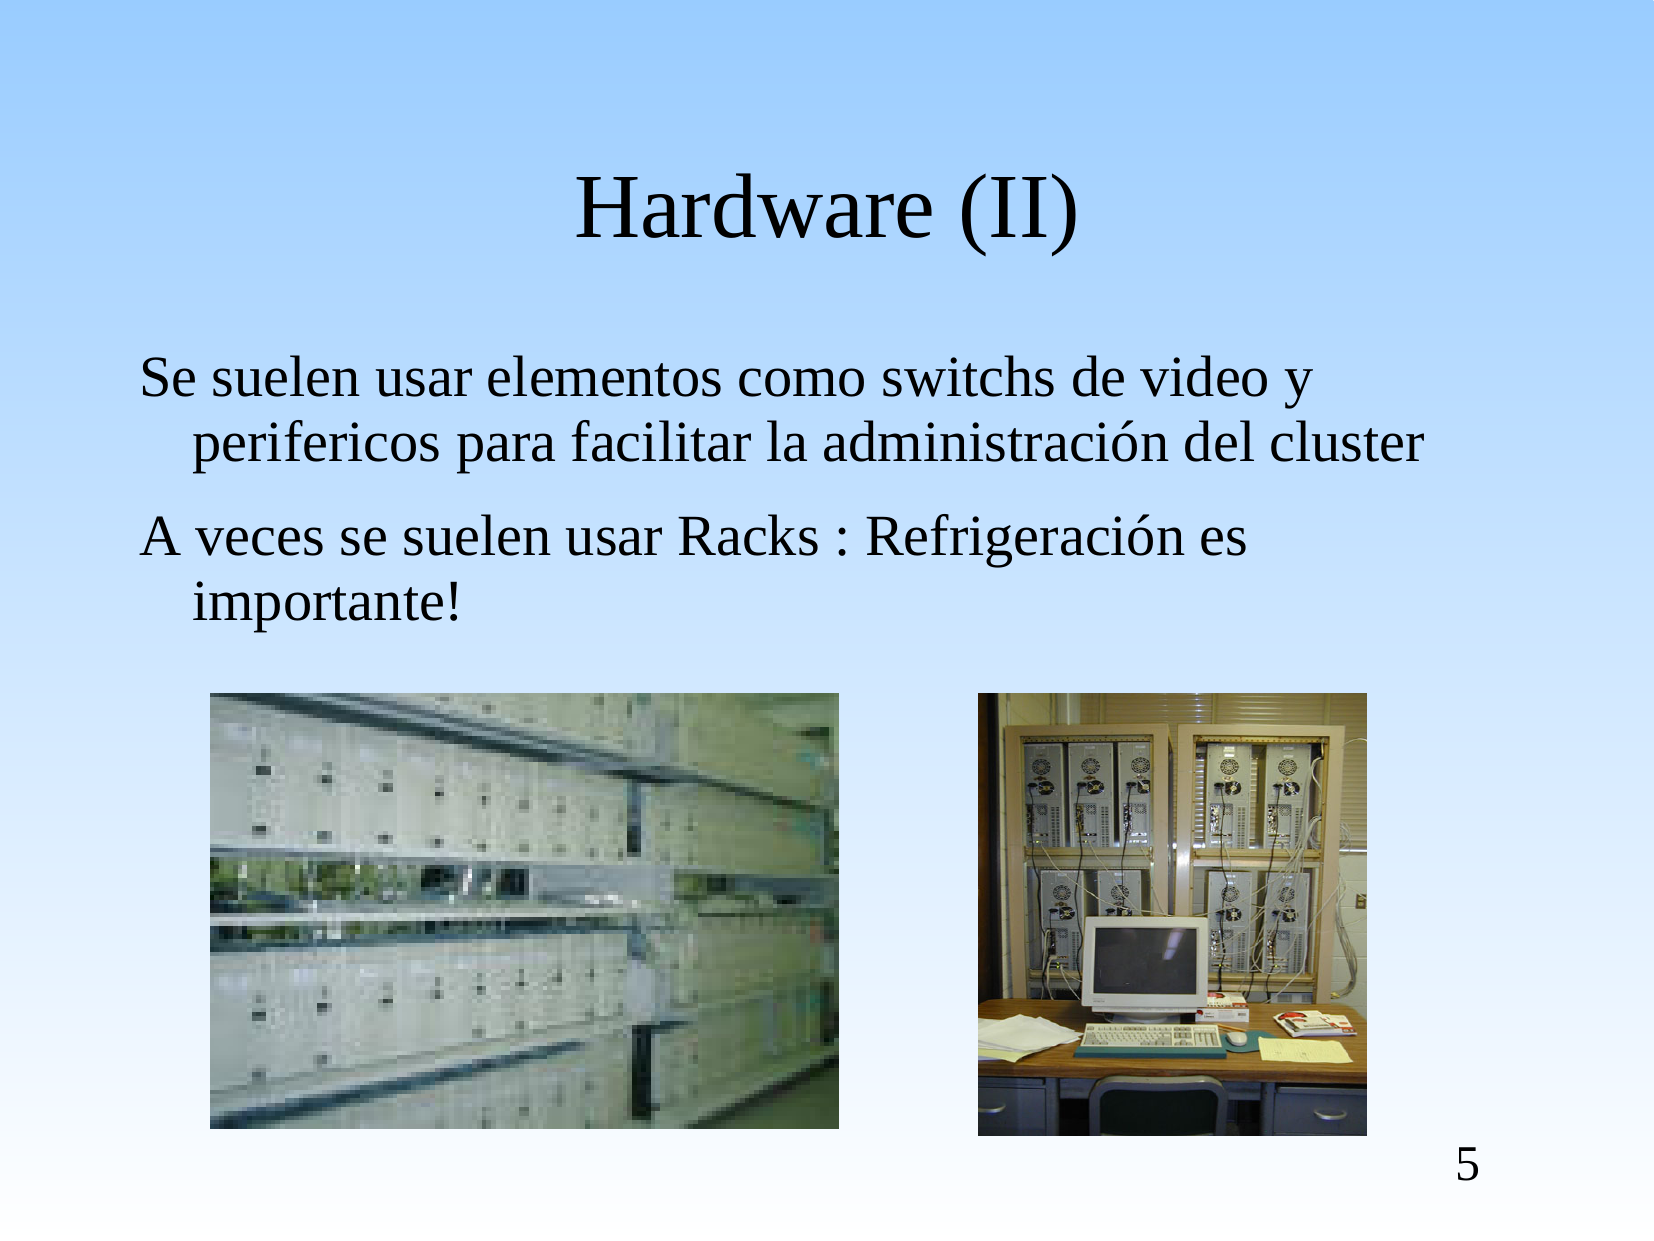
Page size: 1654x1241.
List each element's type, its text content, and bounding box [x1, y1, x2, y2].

picture [210, 693, 839, 1129]
text_box <número> [1455, 1135, 1654, 1206]
title Hardware (II) [121, 102, 1534, 311]
list Se suelen usar elementos como switchs de video y perifericos para facilitar la administración del cluster A veces se suelen usar Racks : Refrigeración es importante! [121, 344, 1534, 697]
picture [978, 693, 1367, 1136]
